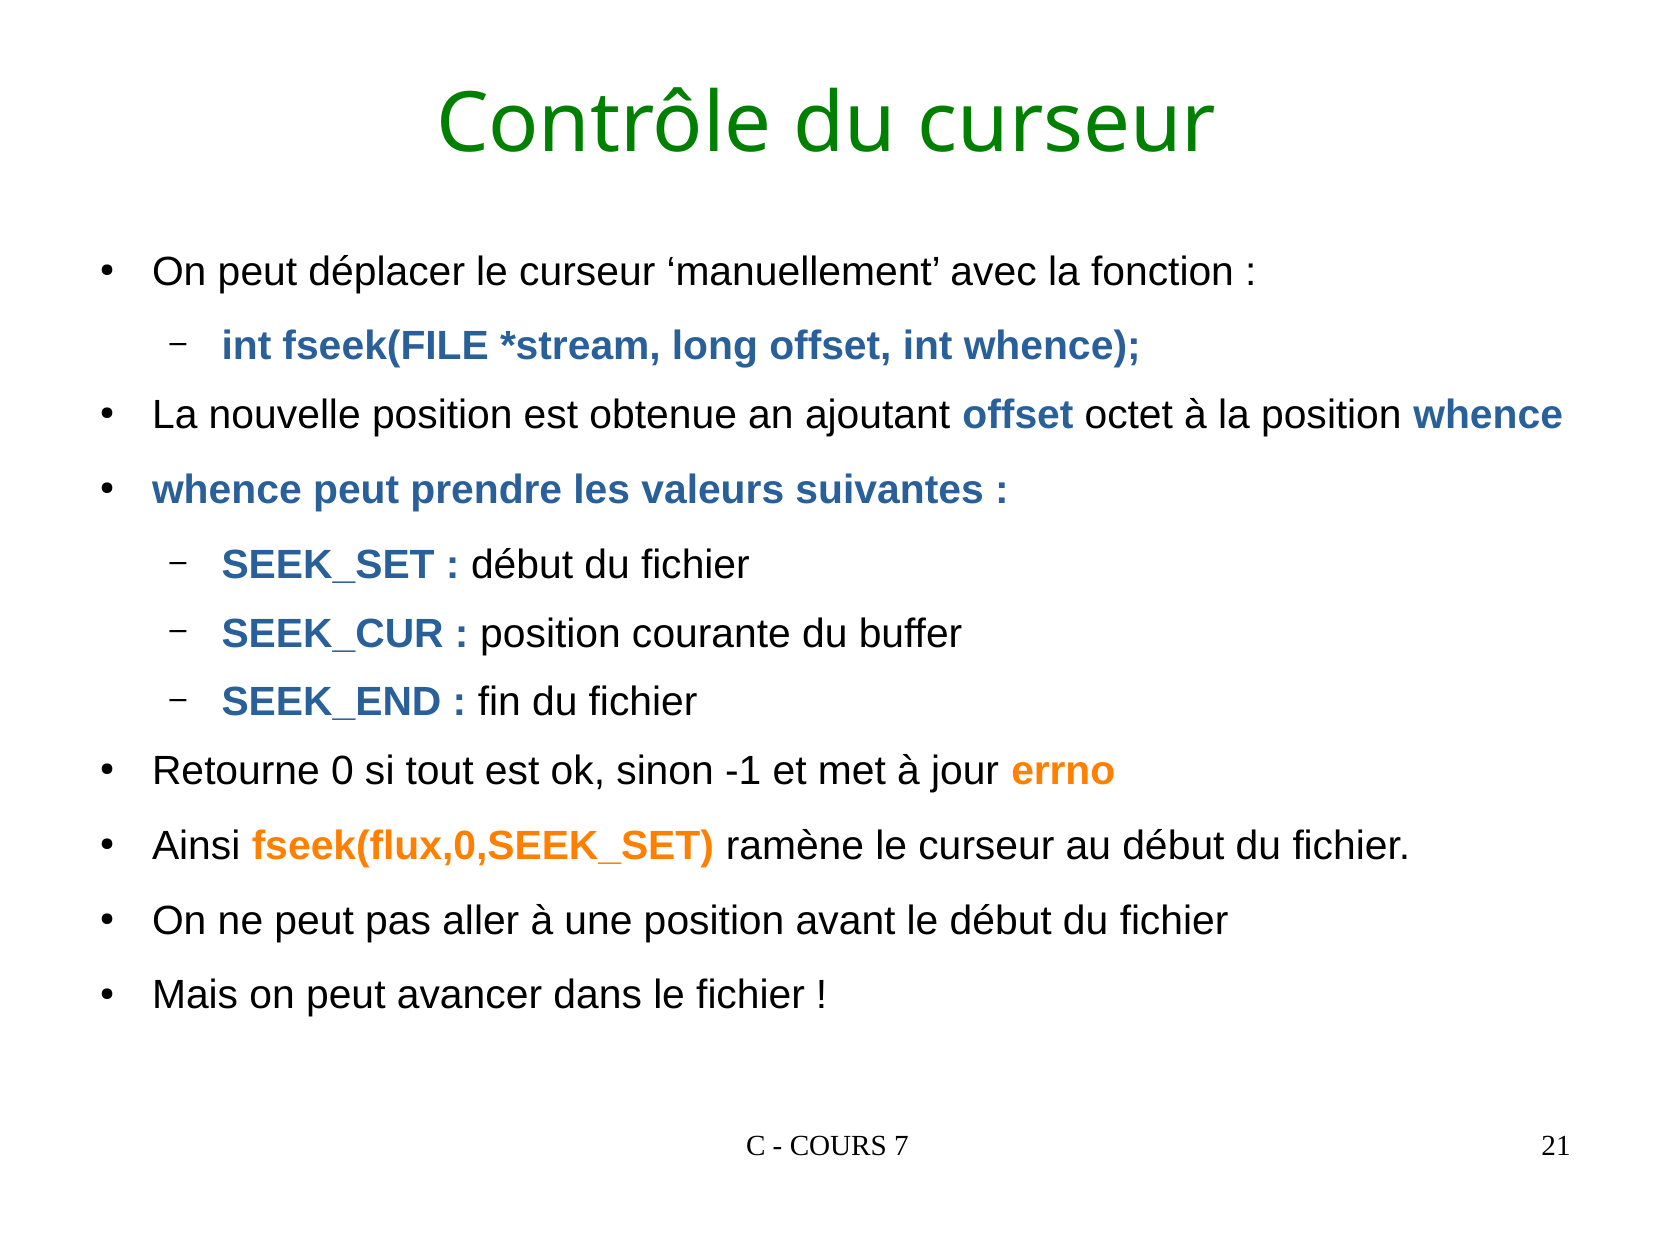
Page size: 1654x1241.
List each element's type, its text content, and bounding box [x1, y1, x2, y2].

title Contrôle du curseur [82, 49, 1571, 189]
list On peut déplacer le curseur ‘manuellement’ avec la fonction : int fseek(FILE *stream, long offset, int whence); La nouvelle position est obtenue an ajoutant offset octet à la position whence whence peut prendre les valeurs suivantes : SEEK_SET : début du fichier SEEK_CUR : position courante du buffer SEEK_END : fin du fichier Retourne 0 si tout est ok, sinon -1 et met à jour errno Ainsi fseek(flux,0,SEEK_SET) ramène le curseur au début du fichier. On ne peut pas aller à une position avant le début du fichier Mais on peut avancer dans le fichier ! [82, 248, 1571, 1063]
